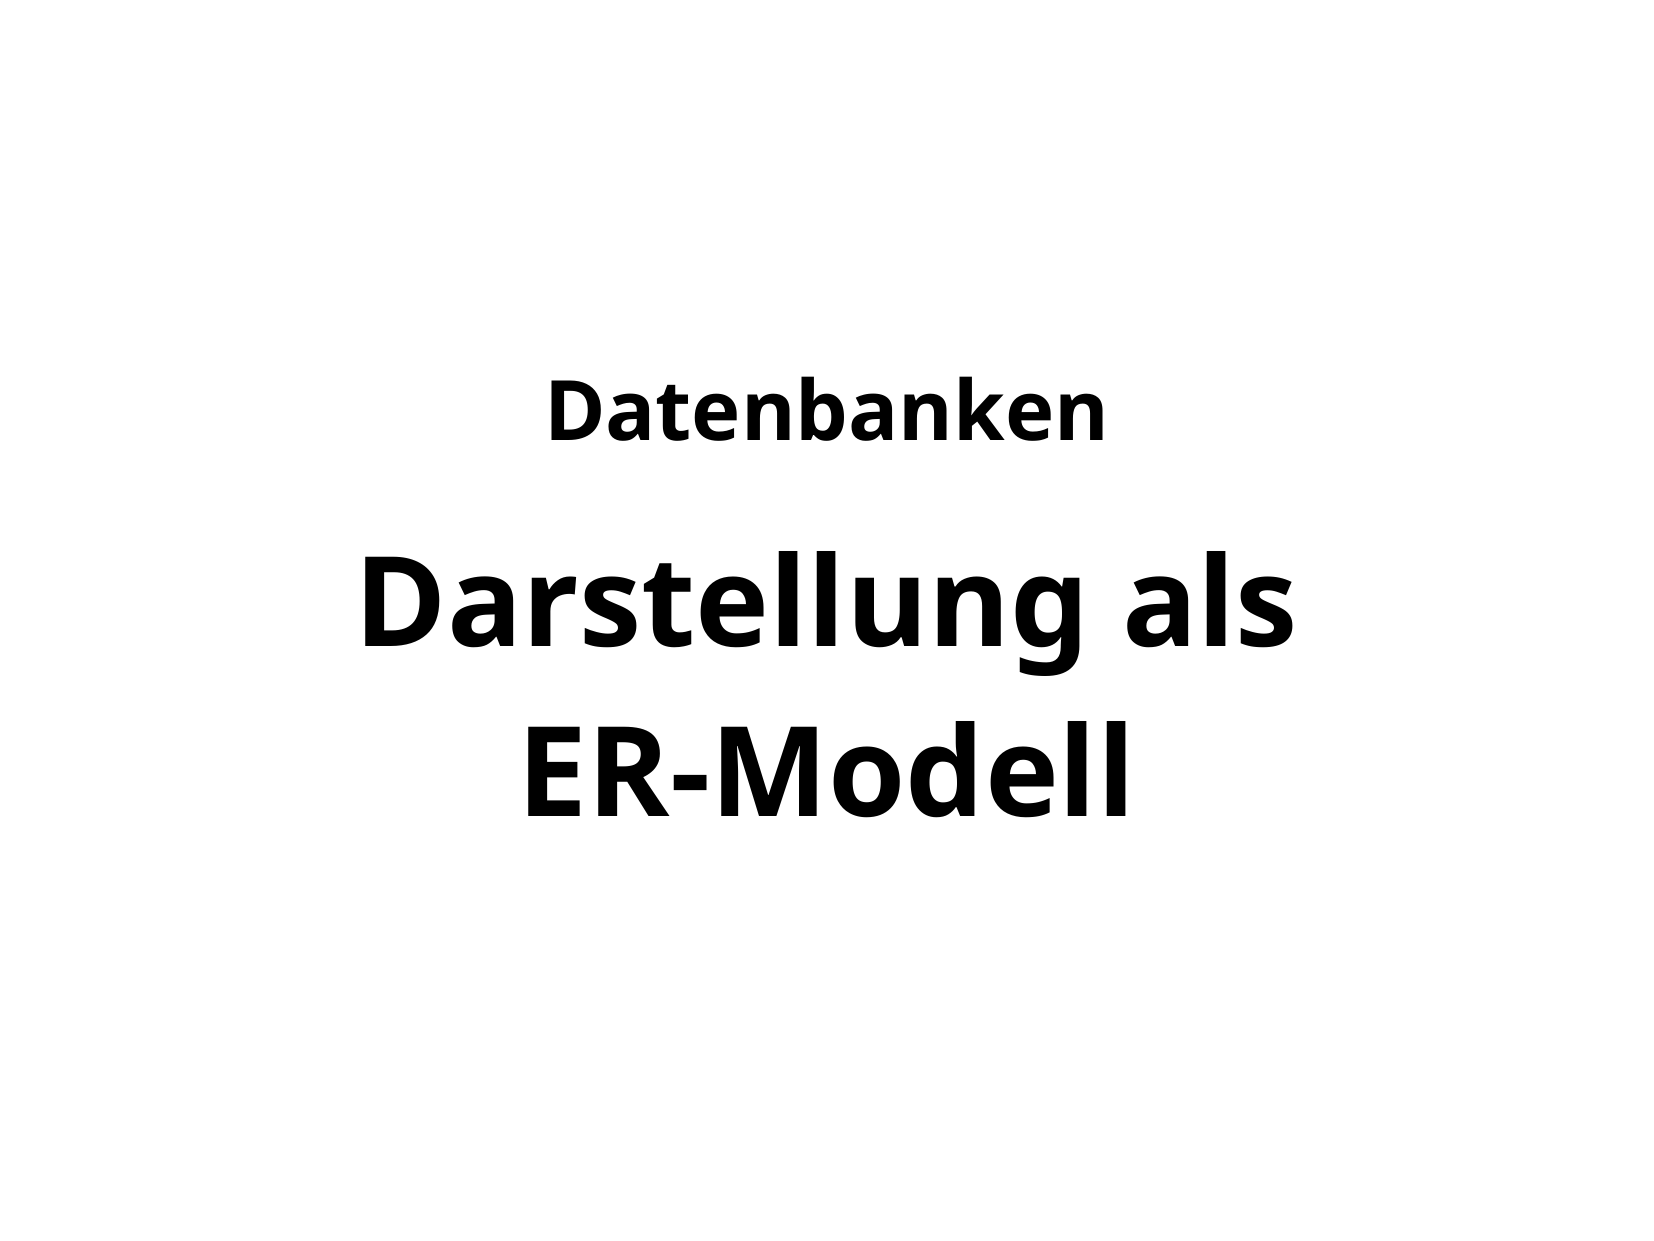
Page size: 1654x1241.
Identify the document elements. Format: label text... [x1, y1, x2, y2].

subtitle Datenbanken Darstellung als ER-Modell [23, 82, 1630, 1123]
